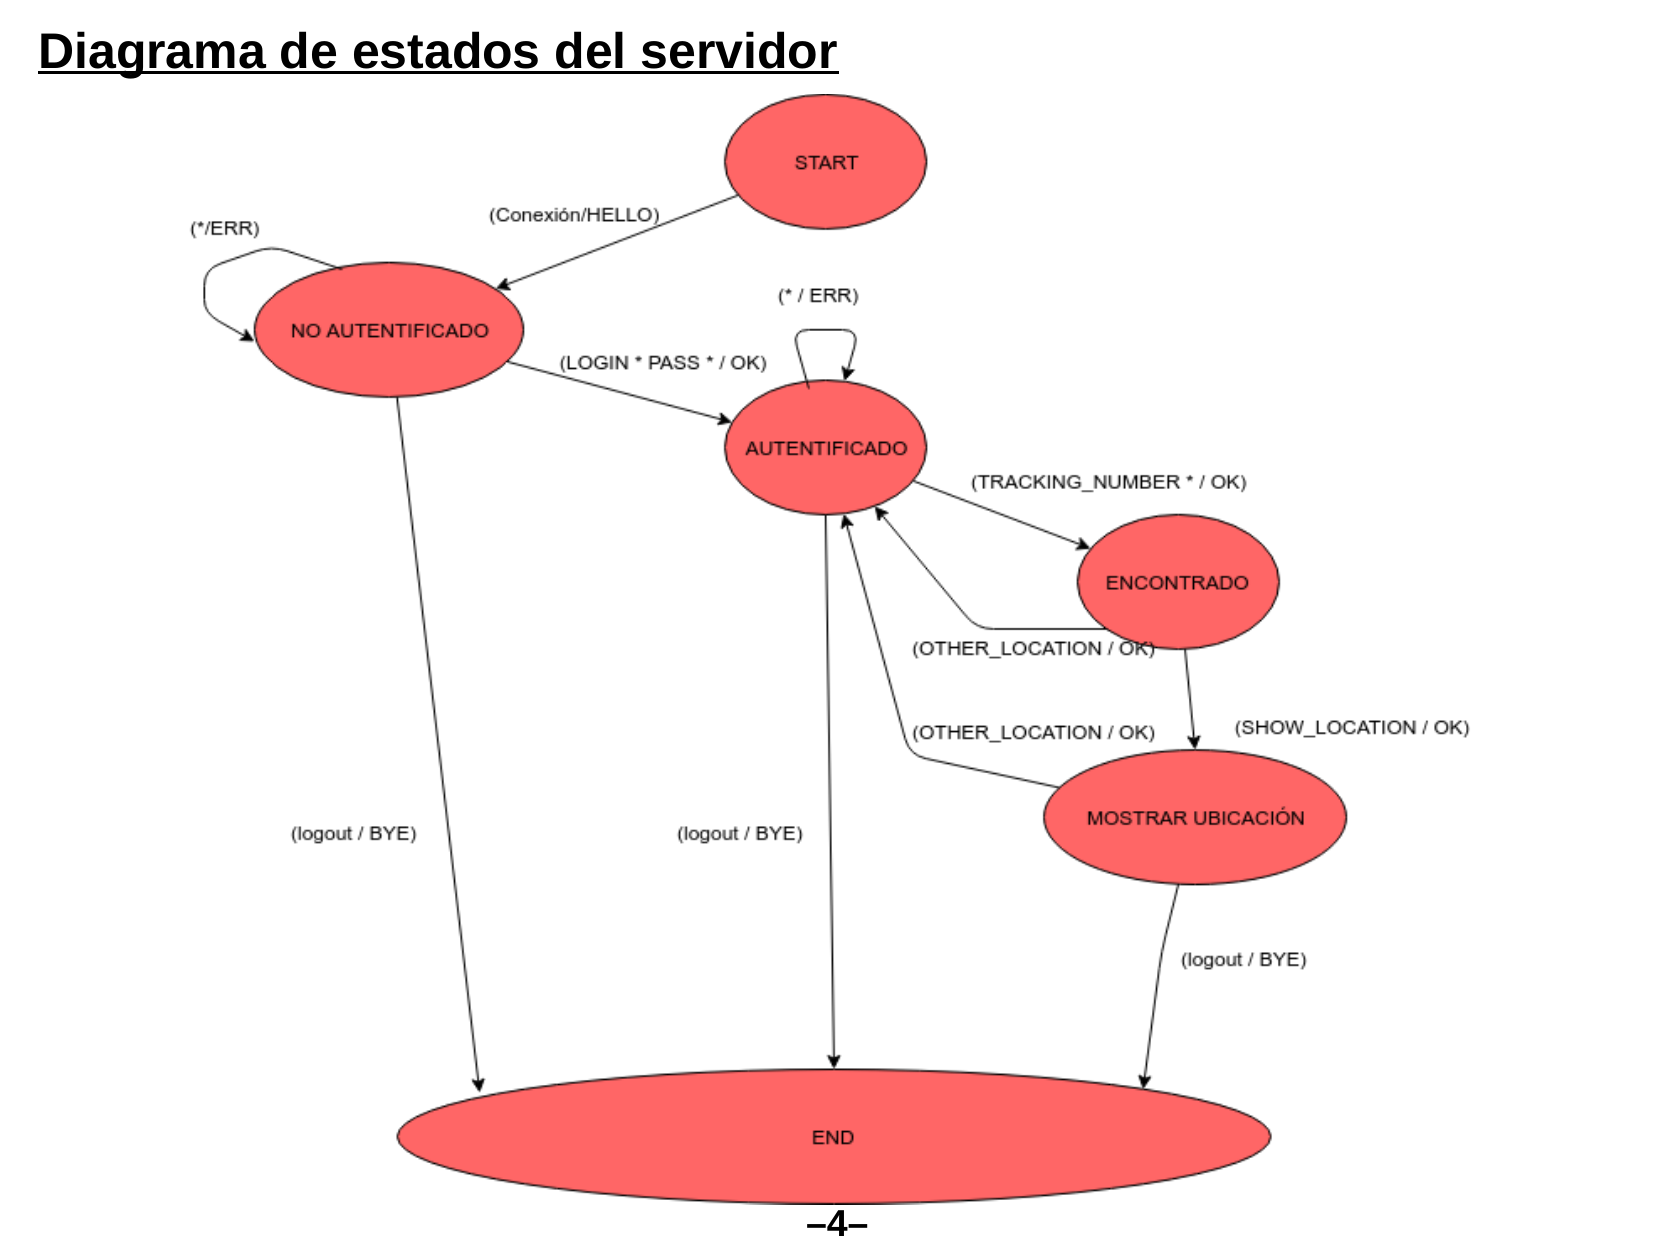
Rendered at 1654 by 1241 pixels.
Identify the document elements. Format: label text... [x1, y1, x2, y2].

text_box Diagrama de estados del servidor [23, 15, 934, 142]
picture [187, 94, 1502, 1205]
text_box –– [791, 1195, 1044, 1241]
